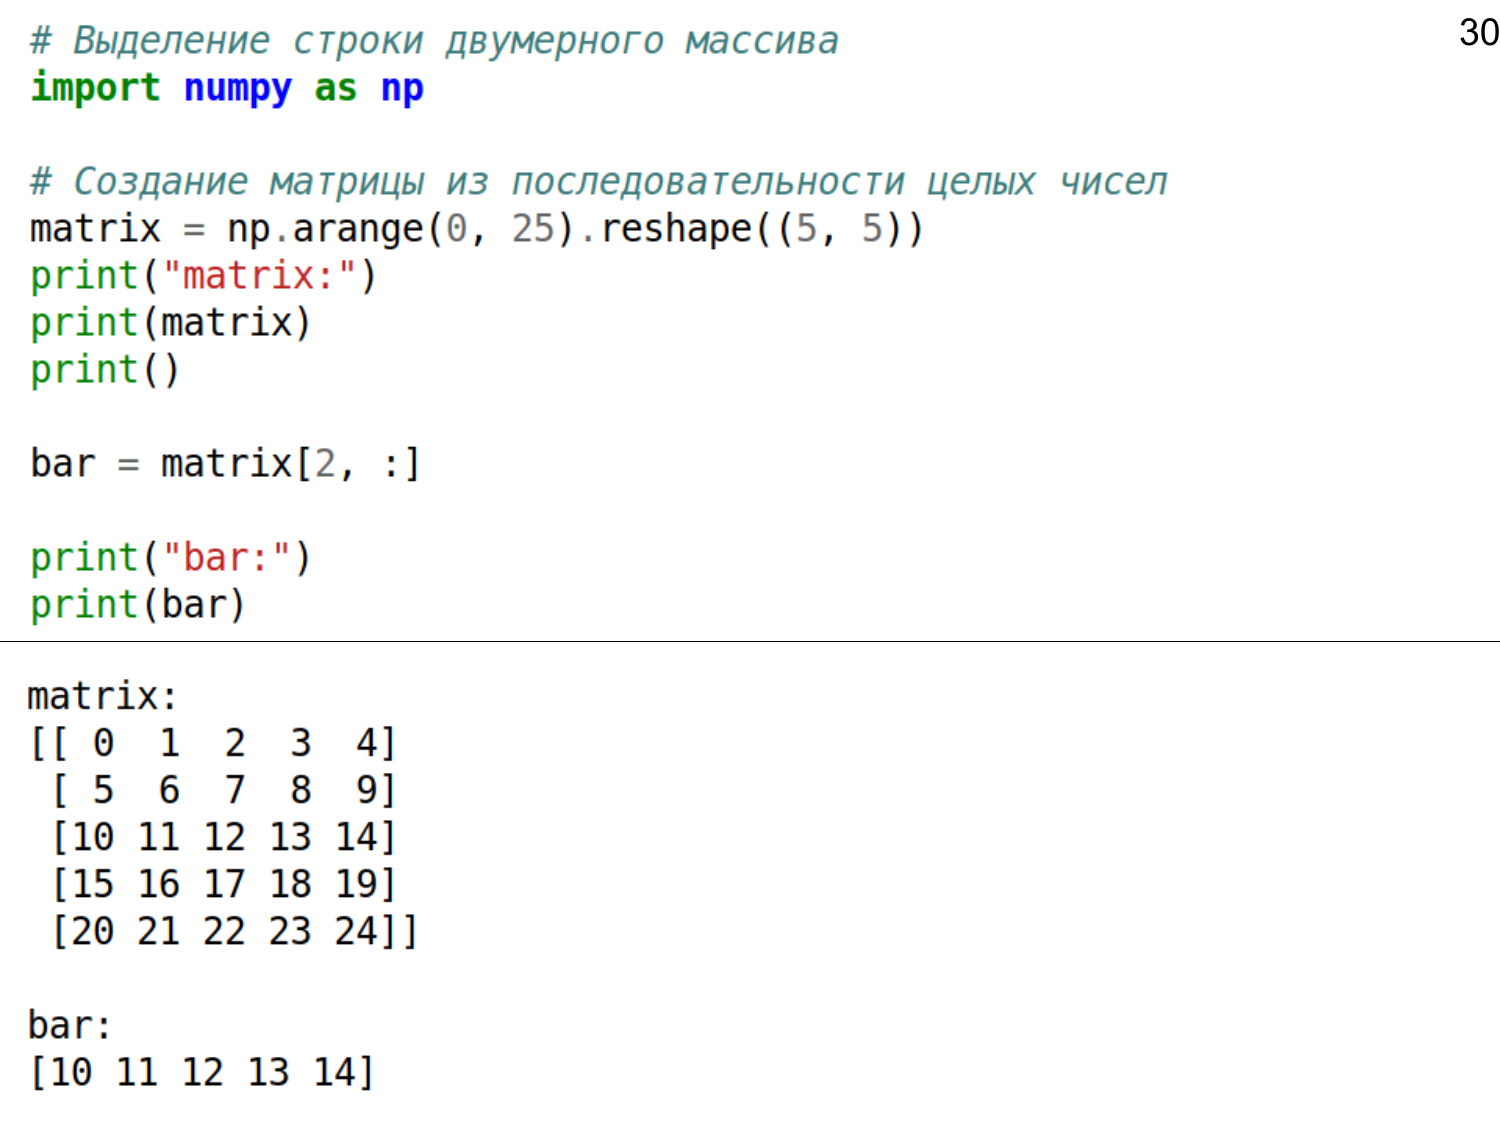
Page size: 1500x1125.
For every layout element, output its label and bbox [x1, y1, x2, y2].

picture [19, 13, 1179, 635]
picture [16, 667, 428, 1103]
